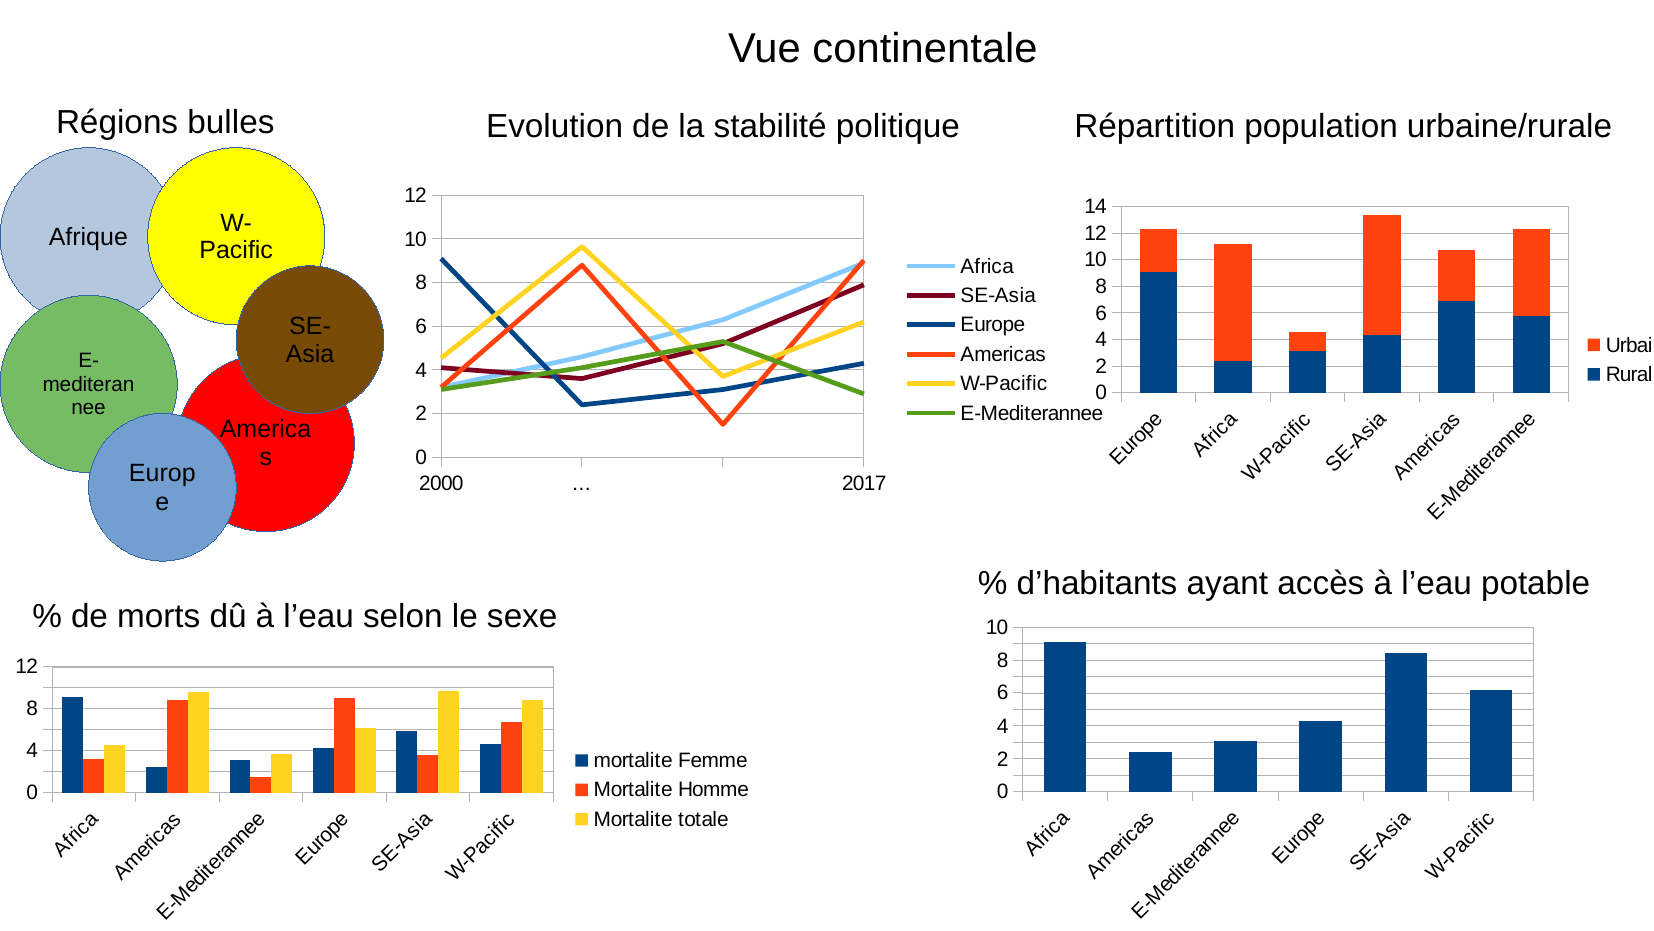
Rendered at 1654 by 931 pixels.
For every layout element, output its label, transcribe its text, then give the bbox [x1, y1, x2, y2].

chart [0, 649, 768, 931]
title % d’habitants ayant accès à l’eau potable [974, 545, 1595, 621]
title Régions bulles [0, 96, 331, 148]
title Evolution de la stabilité politique [472, 88, 975, 163]
text_box W-Pacific [147, 148, 325, 325]
chart [974, 621, 1546, 931]
title % de morts dû à l’eau selon le sexe [29, 579, 562, 654]
title Répartition population urbaine/rurale [1062, 88, 1625, 163]
text_box Americas [181, 358, 355, 532]
chart [389, 177, 1654, 532]
text_box SE-Asia [236, 265, 384, 414]
title Vue continentale [437, 7, 1329, 89]
text_box Europe [88, 413, 237, 562]
text_box Afrique [0, 148, 162, 310]
text_box E-mediterannee [0, 295, 178, 473]
